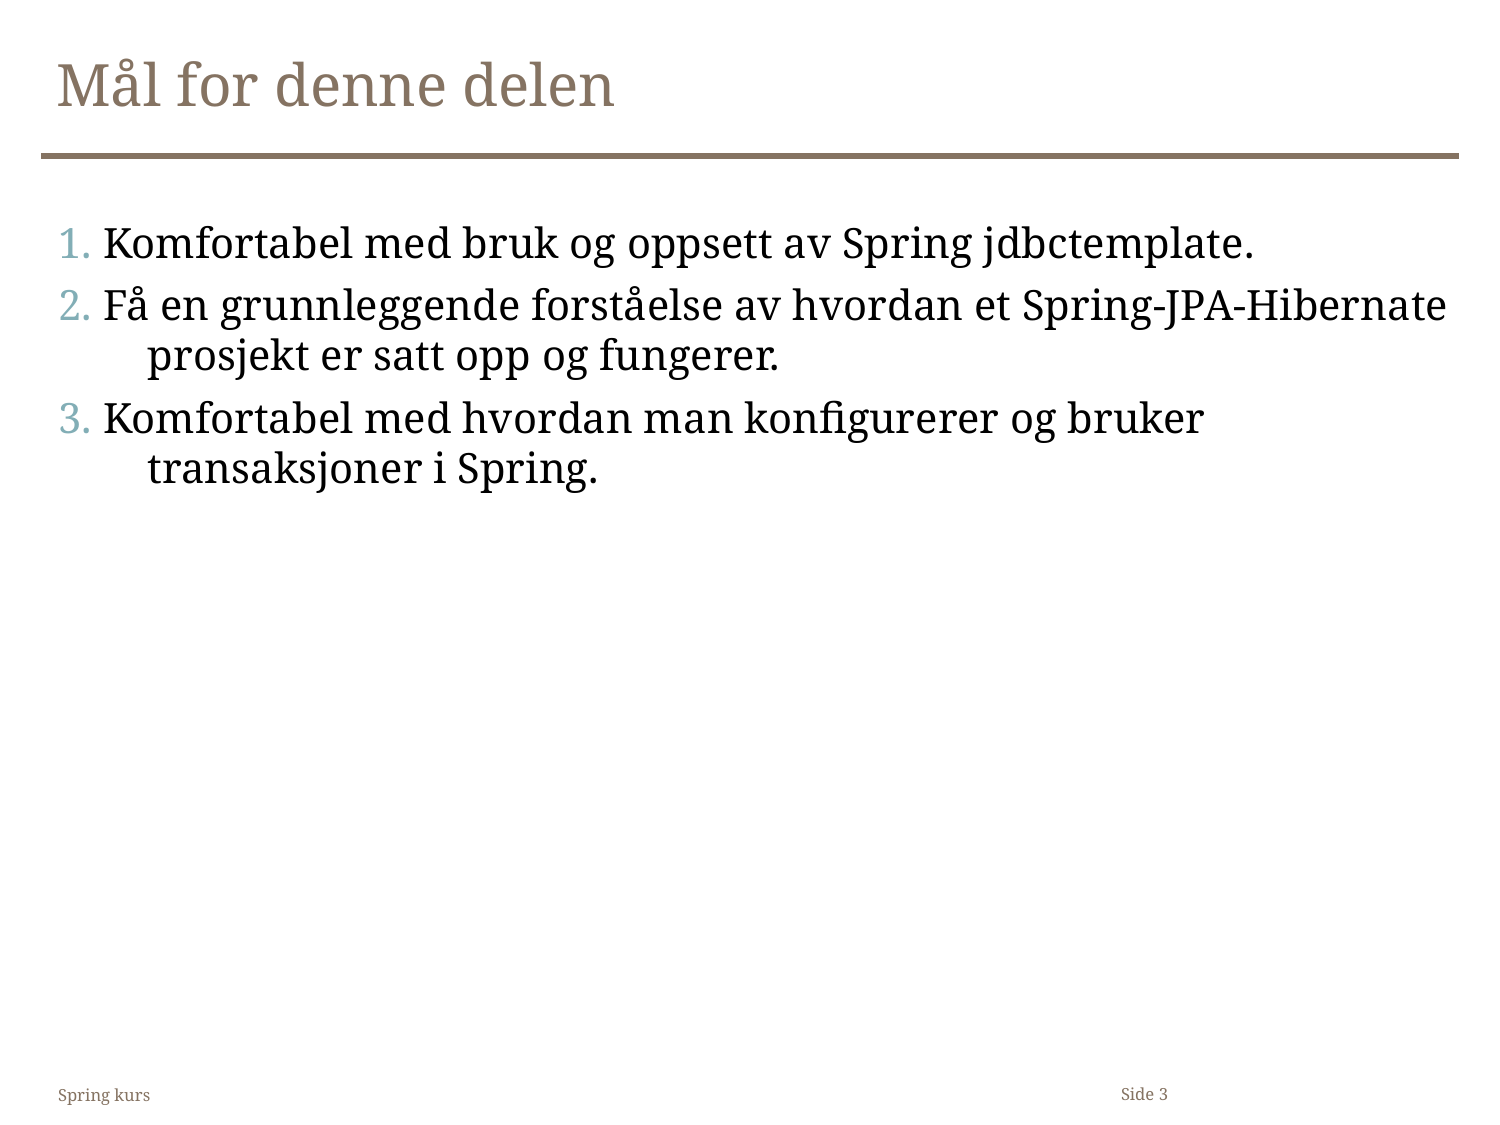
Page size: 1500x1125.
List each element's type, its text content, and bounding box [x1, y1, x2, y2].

list Komfortabel med bruk og oppsett av Spring jdbctemplate. Få en grunnleggende forståelse av hvordan et Spring-JPA-Hibernate prosjekt er satt opp og fungerer. Komfortabel med hvordan man konfigurerer og bruker transaksjoner i Spring. [43, 209, 1471, 1006]
text_box Spring kurs [43, 1065, 751, 1125]
text_box Side <number> [1105, 1065, 1457, 1125]
title Mål for denne delen [40, 27, 1459, 146]
